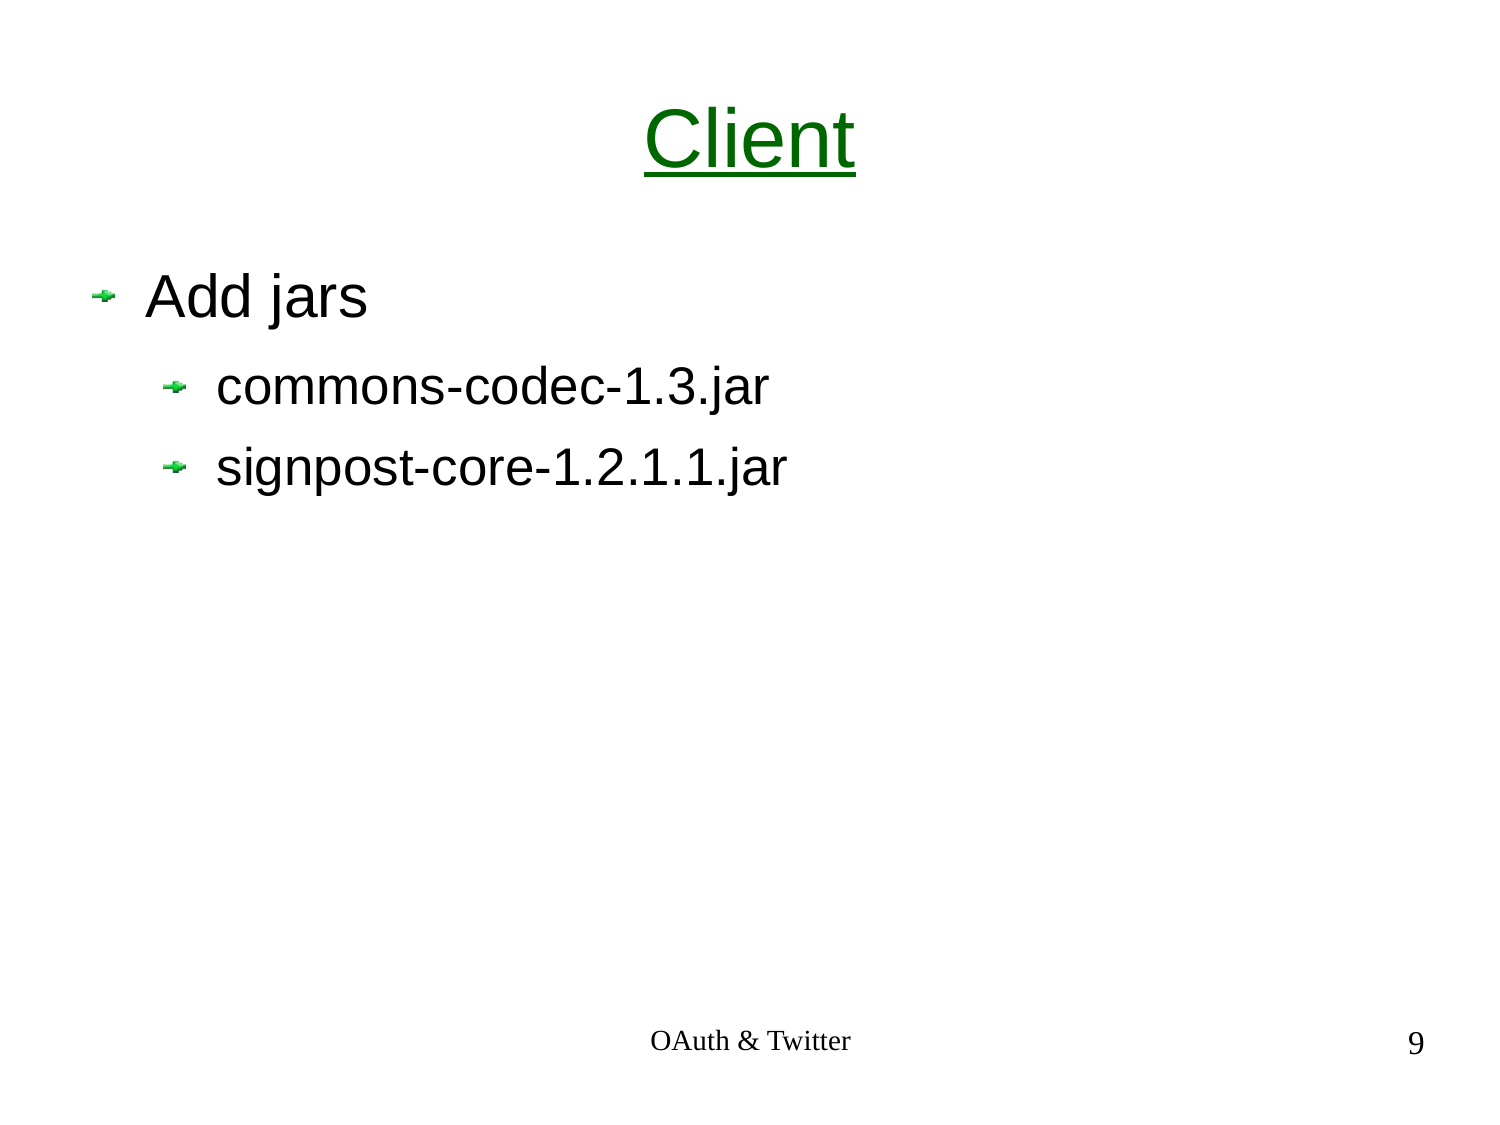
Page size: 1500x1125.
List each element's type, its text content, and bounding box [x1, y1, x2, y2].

title Client [75, 45, 1425, 233]
list Add jars commons-codec-1.3.jar signpost-core-1.2.1.1.jar [75, 262, 1425, 1006]
